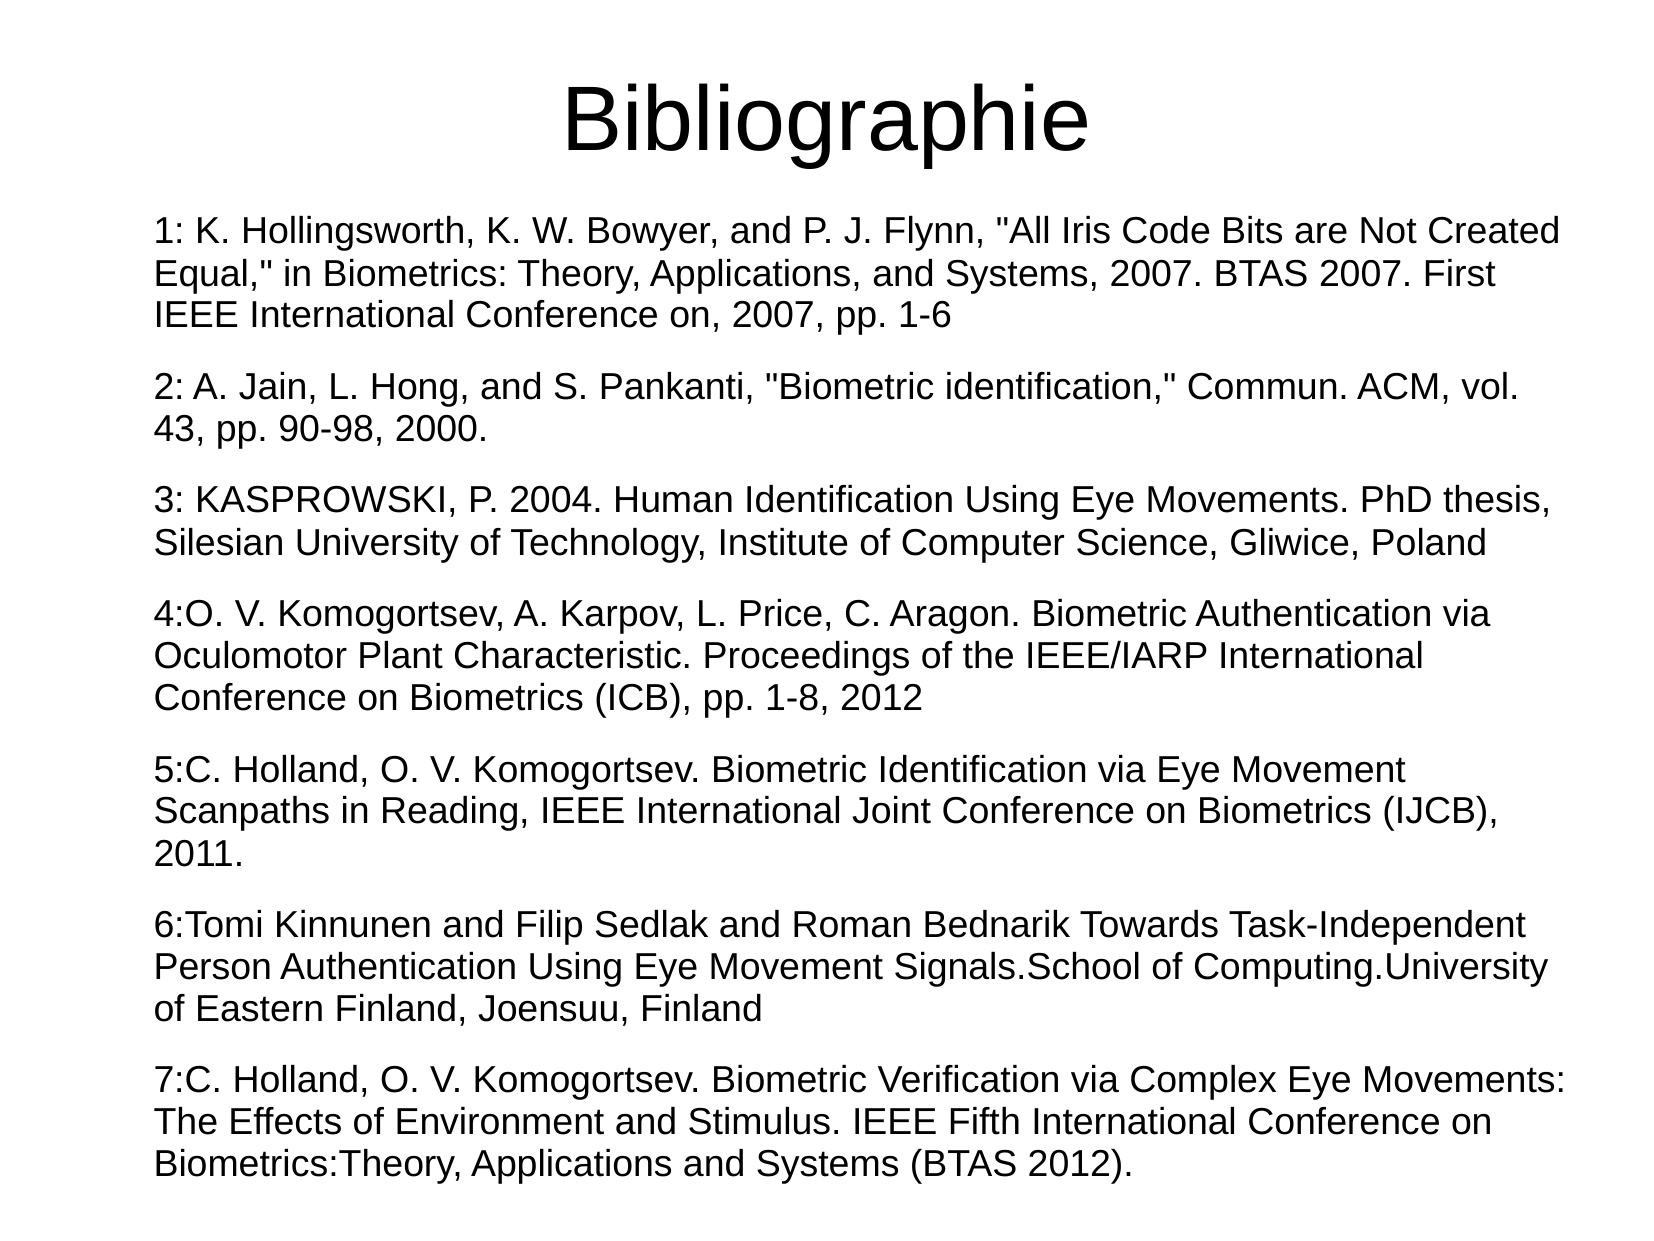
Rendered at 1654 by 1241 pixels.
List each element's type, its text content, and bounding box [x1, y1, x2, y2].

title Bibliographie [82, 15, 1571, 210]
list 1: K. Hollingsworth, K. W. Bowyer, and P. J. Flynn, "All Iris Code Bits are Not Created Equal," in Biometrics: Theory, Applications, and Systems, 2007. BTAS 2007. First IEEE International Conference on, 2007, pp. 1-6 2: A. Jain, L. Hong, and S. Pankanti, "Biometric identification," Commun. ACM, vol. 43, pp. 90-98, 2000. 3: KASPROWSKI, P. 2004. Human Identification Using Eye Movements. PhD thesis, Silesian University of Technology, Institute of Computer Science, Gliwice, Poland 4:O. V. Komogortsev, A. Karpov, L. Price, C. Aragon. Biometric Authentication via Oculomotor Plant Characteristic. Proceedings of the IEEE/IARP International Conference on Biometrics (ICB), pp. 1-8, 2012 5:C. Holland, O. V. Komogortsev. Biometric Identification via Eye Movement Scanpaths in Reading, IEEE International Joint Conference on Biometrics (IJCB), 2011. 6:Tomi Kinnunen and Filip Sedlak and Roman Bednarik Towards Task-Independent Person Authentication Using Eye Movement Signals.School of Computing.University of Eastern Finland, Joensuu, Finland 7:C. Holland, O. V. Komogortsev. Biometric Verification via Complex Eye Movements: The Effects of Environment and Stimulus. IEEE Fifth International Conference on Biometrics:Theory, Applications and Systems (BTAS 2012). [82, 210, 1571, 930]
